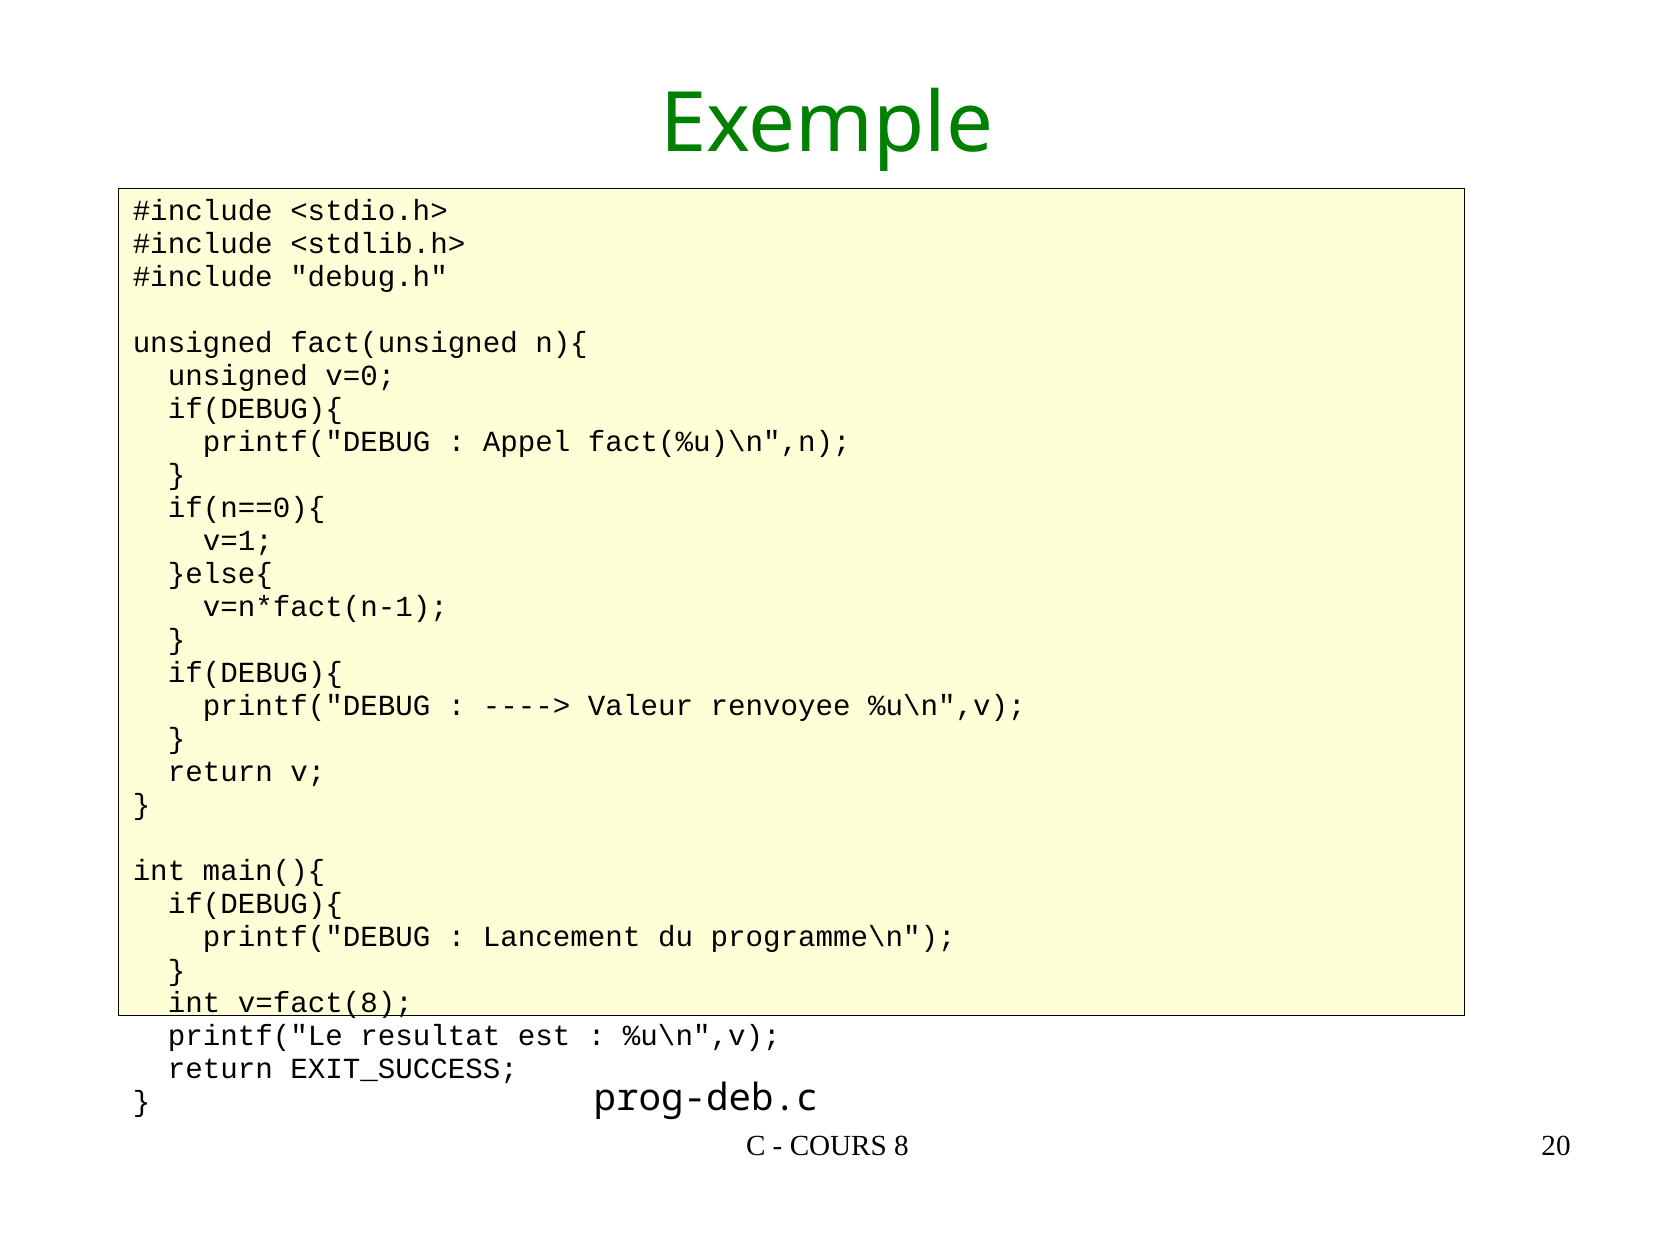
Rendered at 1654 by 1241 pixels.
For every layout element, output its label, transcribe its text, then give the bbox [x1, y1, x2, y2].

text_box prog-deb.c [578, 1062, 1075, 1121]
text_box #include <stdio.h> #include <stdlib.h> #include "debug.h" unsigned fact(unsigned n){ unsigned v=0; if(DEBUG){ printf("DEBUG : Appel fact(%u)\n",n); } if(n==0){ v=1; }else{ v=n*fact(n-1); } if(DEBUG){ printf("DEBUG : ----> Valeur renvoyee %u\n",v); } return v; } int main(){ if(DEBUG){ printf("DEBUG : Lancement du programme\n"); } int v=fact(8); printf("Le resultat est : %u\n",v); return EXIT_SUCCESS; } [118, 188, 1465, 1016]
title Exemple [82, 49, 1571, 189]
